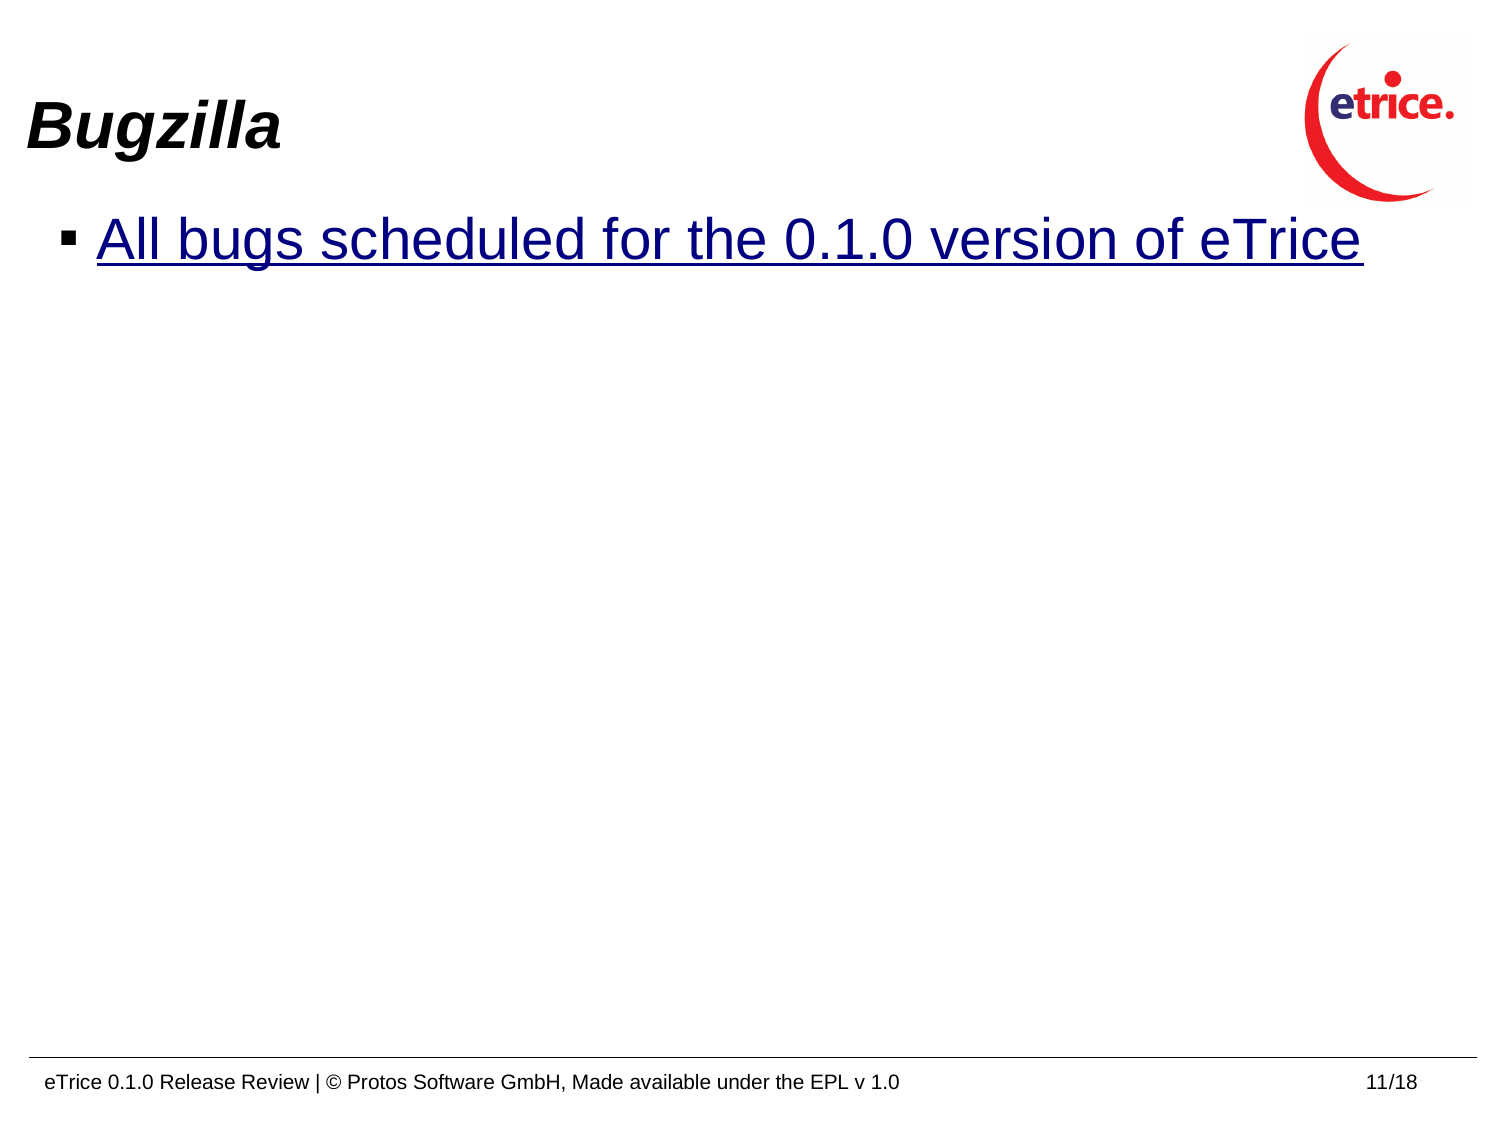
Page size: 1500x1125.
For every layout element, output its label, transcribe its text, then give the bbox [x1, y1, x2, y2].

title Bugzilla [26, 84, 1474, 172]
picture [1299, 29, 1477, 207]
list All bugs scheduled for the 0.1.0 version of eTrice [59, 206, 1418, 1040]
